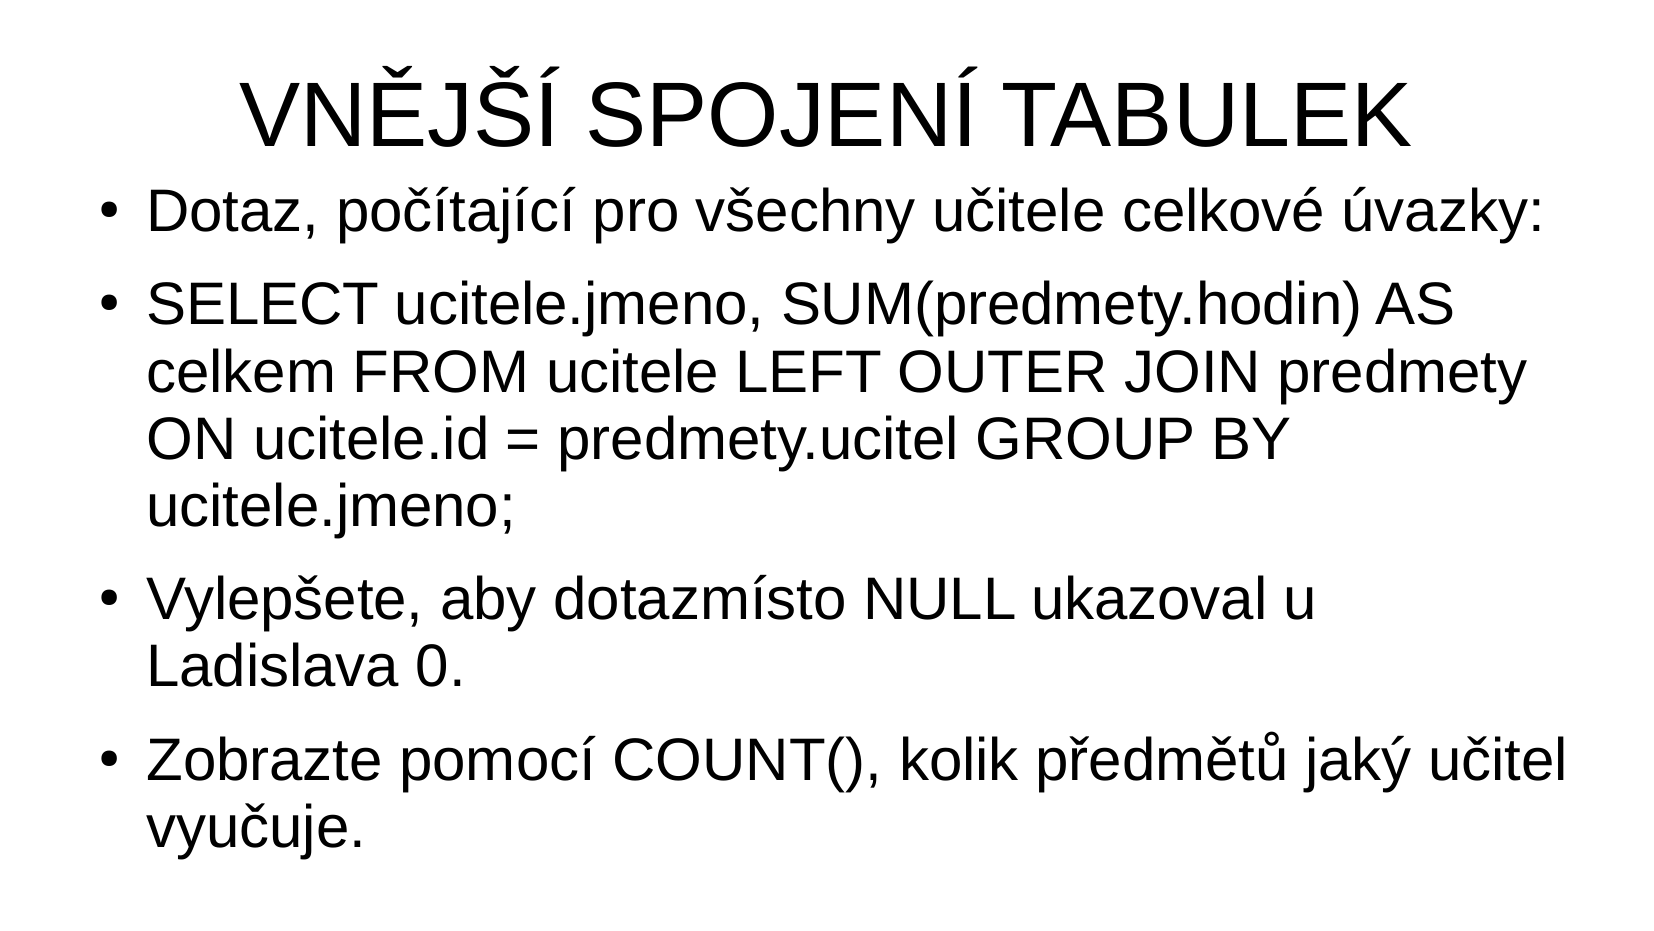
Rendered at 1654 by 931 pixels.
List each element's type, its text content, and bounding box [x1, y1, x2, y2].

title VNĚJŠÍ SPOJENÍ TABULEK [82, 37, 1571, 177]
list Dotaz, počítající pro všechny učitele celkové úvazky: SELECT ucitele.jmeno, SUM(predmety.hodin) AS celkem FROM ucitele LEFT OUTER JOIN predmety ON ucitele.id = predmety.ucitel GROUP BY ucitele.jmeno; Vylepšete, aby dotazmísto NULL ukazoval u Ladislava 0. Zobrazte pomocí COUNT(), kolik předmětů jaký učitel vyučuje. [82, 177, 1571, 916]
